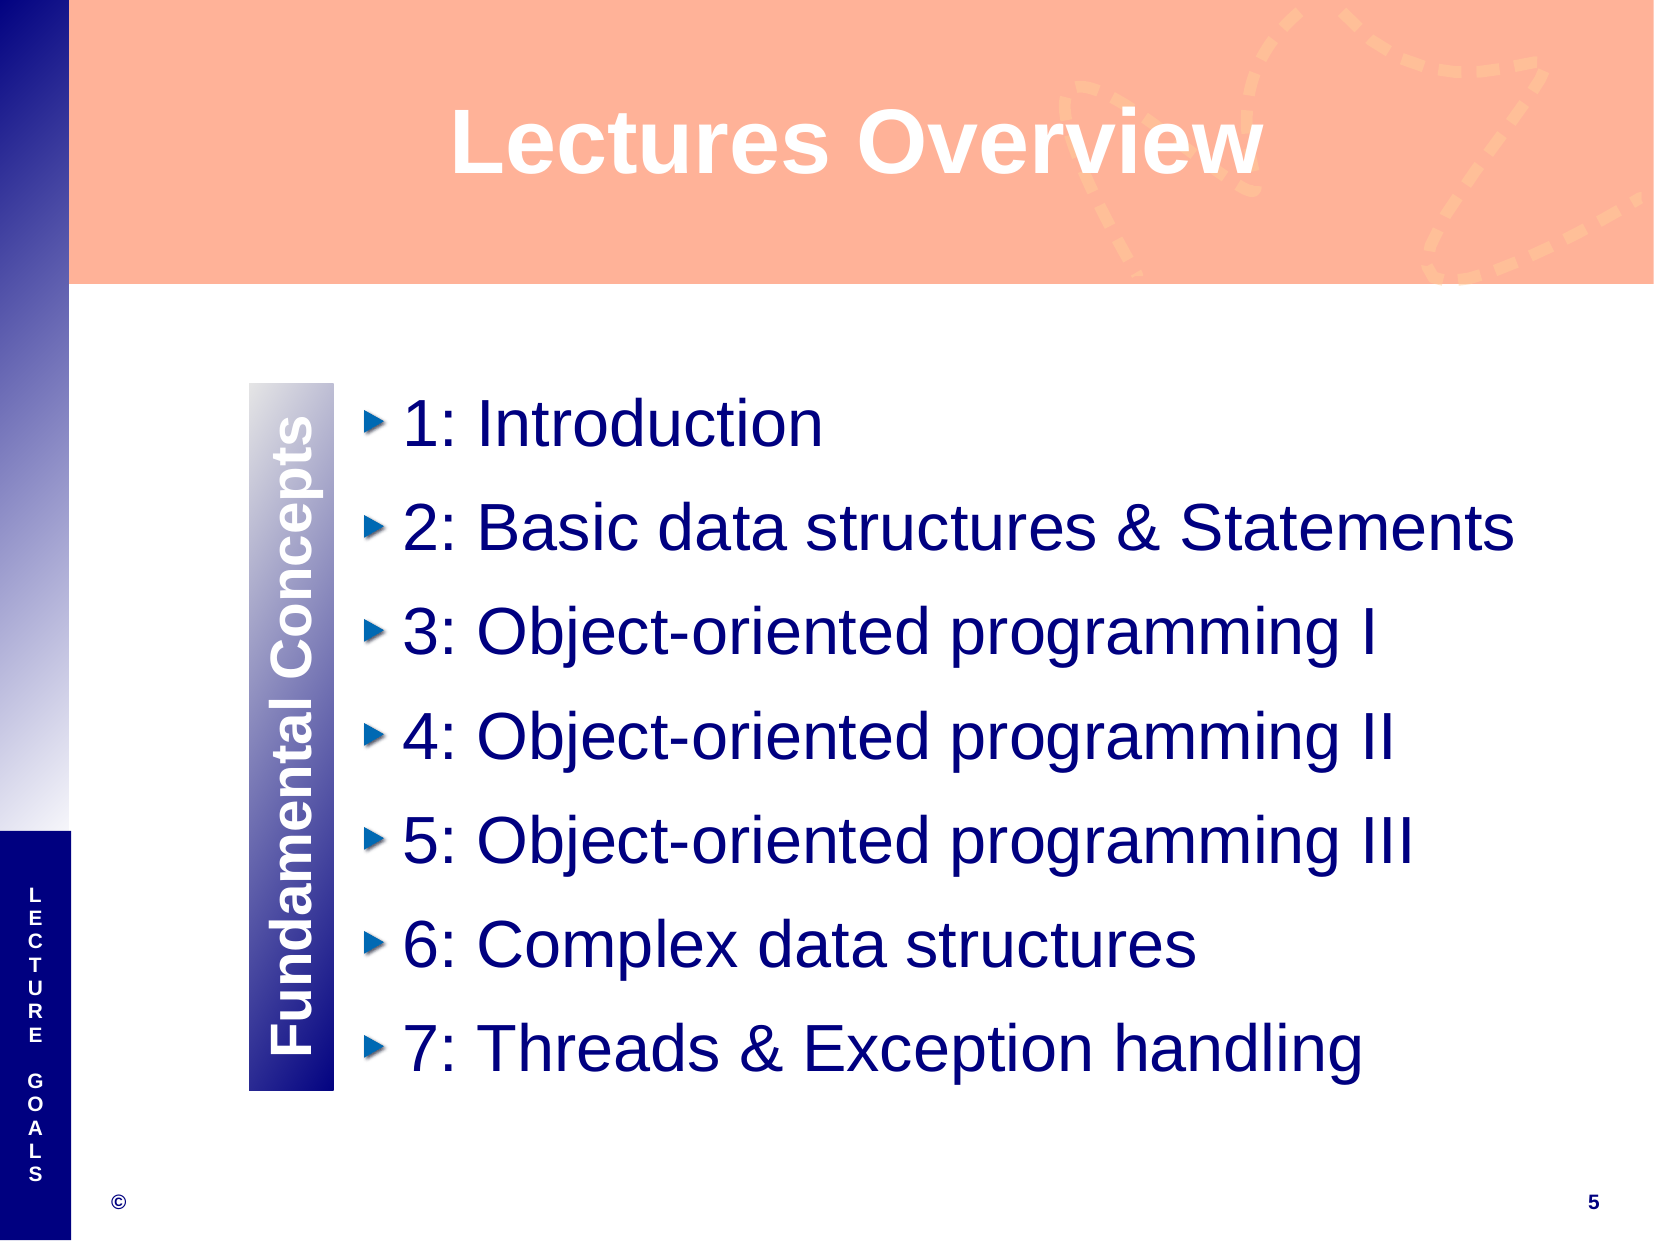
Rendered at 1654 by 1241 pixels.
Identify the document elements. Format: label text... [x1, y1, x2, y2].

text_box L E C T U R E G O A L S [0, 829, 71, 1241]
title Lectures Overview [97, 37, 1617, 246]
list 1: Introduction 2: Basic data structures & Statements 3: Object-oriented programming I 4: Object-oriented programming II 5: Object-oriented programming III 6: Complex data structures 7: Threads & Exception handling [331, 386, 1556, 1185]
text_box Fundamental Concepts [249, 383, 334, 1091]
